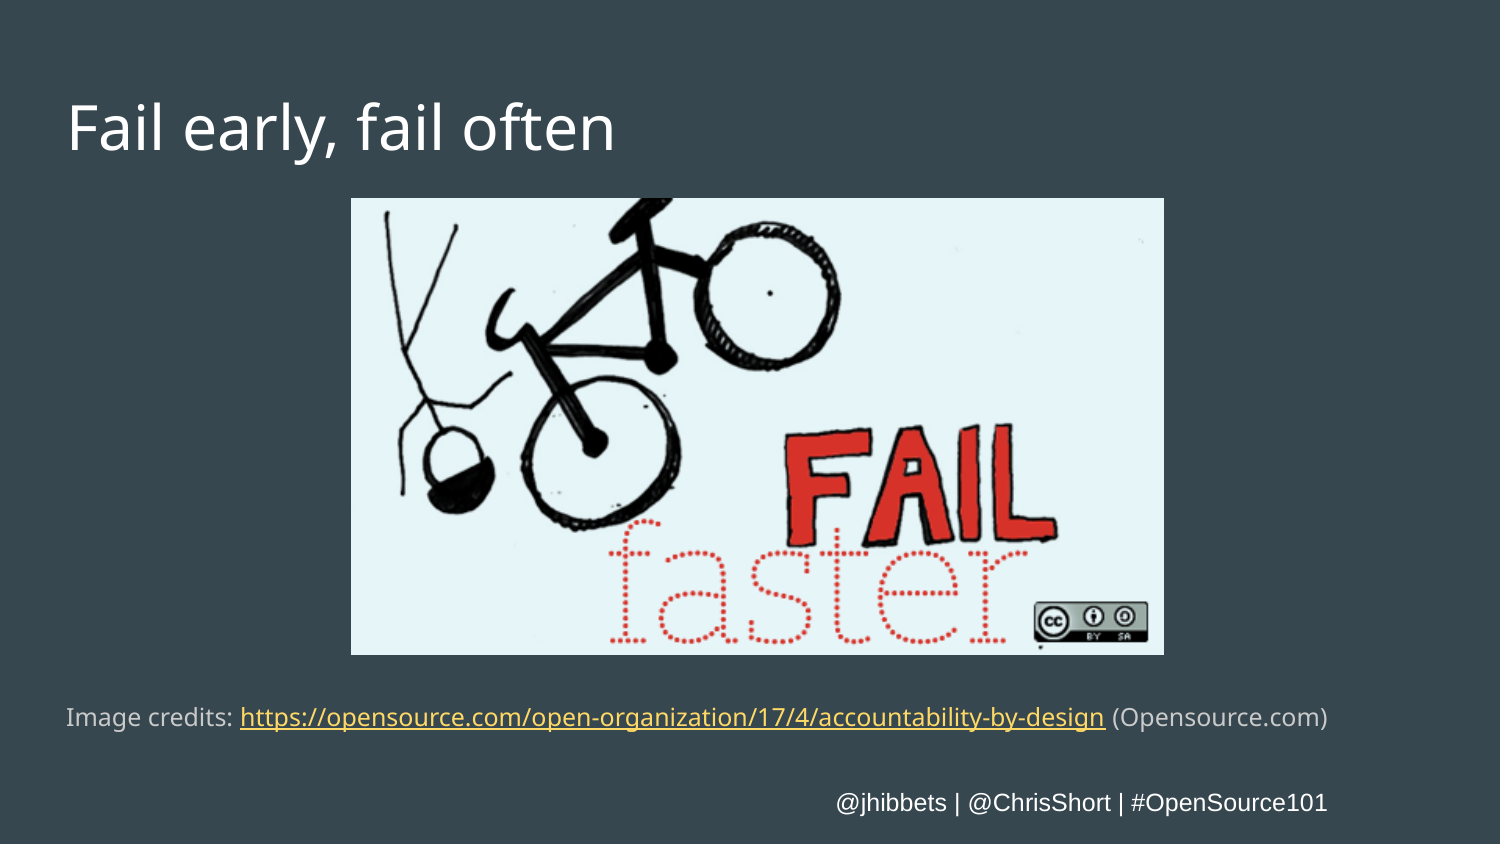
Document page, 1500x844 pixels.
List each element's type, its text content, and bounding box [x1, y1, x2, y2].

list Image credits: https://opensource.com/open-organization/17/4/accountability-by-design (Opensource.com) [51, 686, 1449, 750]
title Fail early, fail often [51, 72, 1449, 167]
picture [351, 198, 1164, 655]
